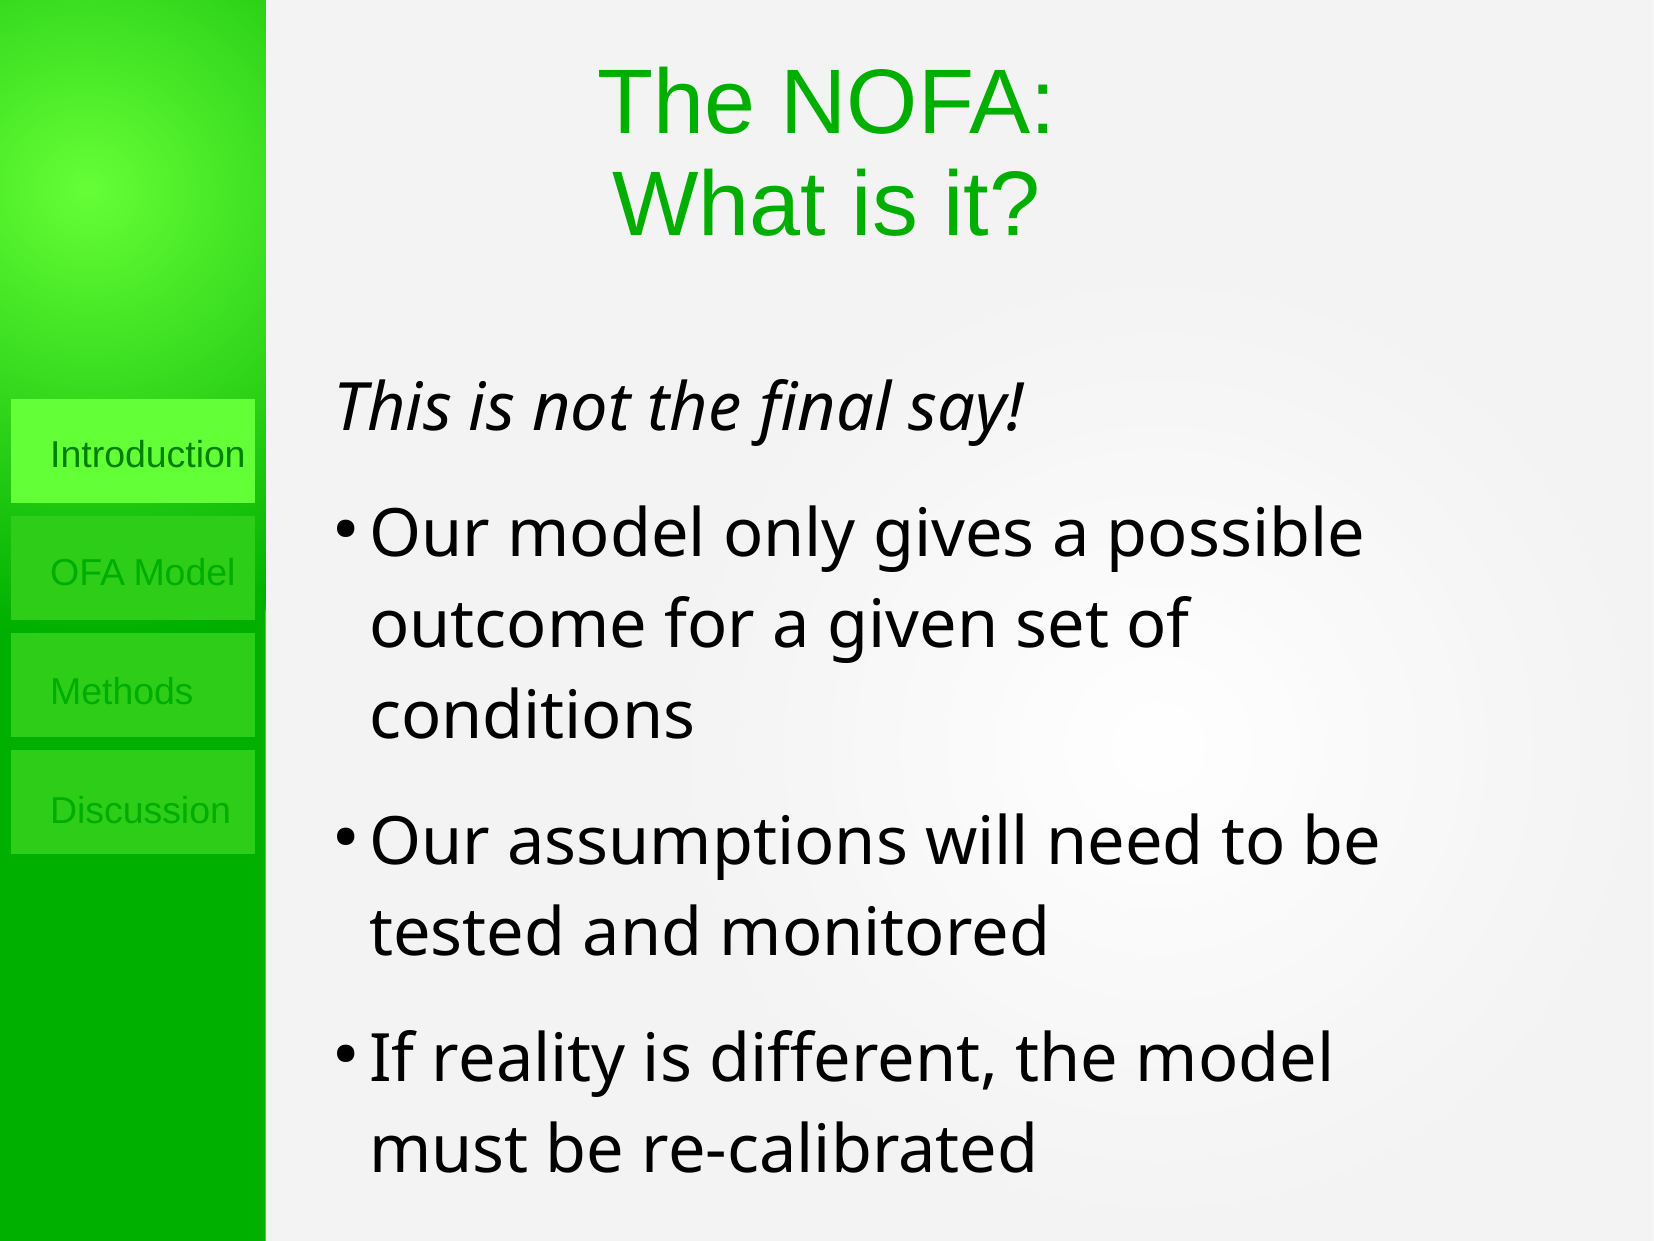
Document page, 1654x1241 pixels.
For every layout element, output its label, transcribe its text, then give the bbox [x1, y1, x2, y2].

text_box Methods [35, 663, 265, 720]
title The NOFA: What is it? [463, 49, 1190, 257]
text_box This is not the final say! Our model only gives a possible outcome for a given set of conditions Our assumptions will need to be tested and monitored If reality is different, the model must be re-calibrated [318, 351, 1501, 1018]
text_box Introduction [35, 425, 318, 483]
text_box Discussion [35, 781, 292, 839]
text_box OFA Model [35, 544, 252, 602]
